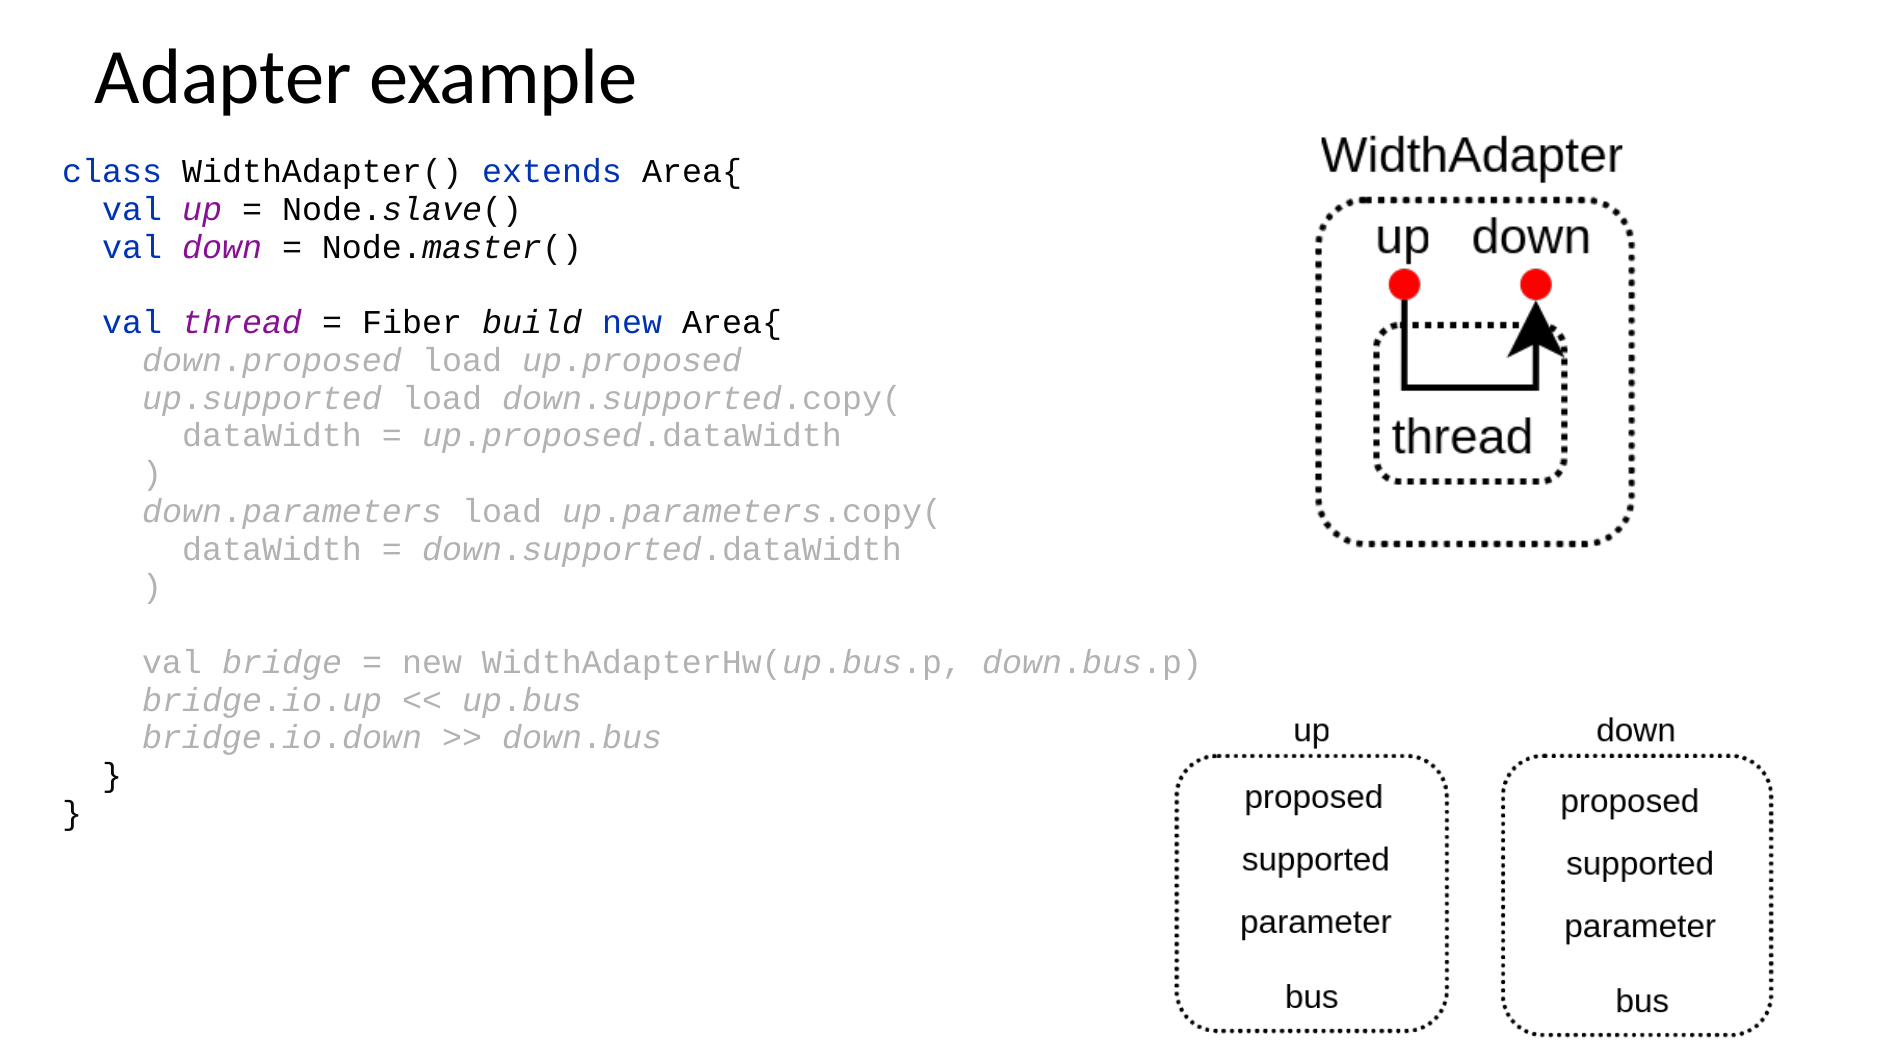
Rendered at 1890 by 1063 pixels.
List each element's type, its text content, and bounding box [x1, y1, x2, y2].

title Adapter example [94, 0, 1796, 173]
picture [1133, 658, 1819, 1063]
text_box class WidthAdapter() extends Area{ val up = Node.slave() val down = Node.master() val thread = Fiber build new Area{ down.proposed load up.proposed up.supported load down.supported.copy( dataWidth = up.proposed.dataWidth ) down.parameters load up.parameters.copy( dataWidth = down.supported.dataWidth ) val bridge = new WidthAdapterHw(up.bus.p, down.bus.p) bridge.io.up << up.bus bridge.io.down >> down.bus } } [47, 147, 1252, 880]
picture [1228, 47, 1729, 610]
